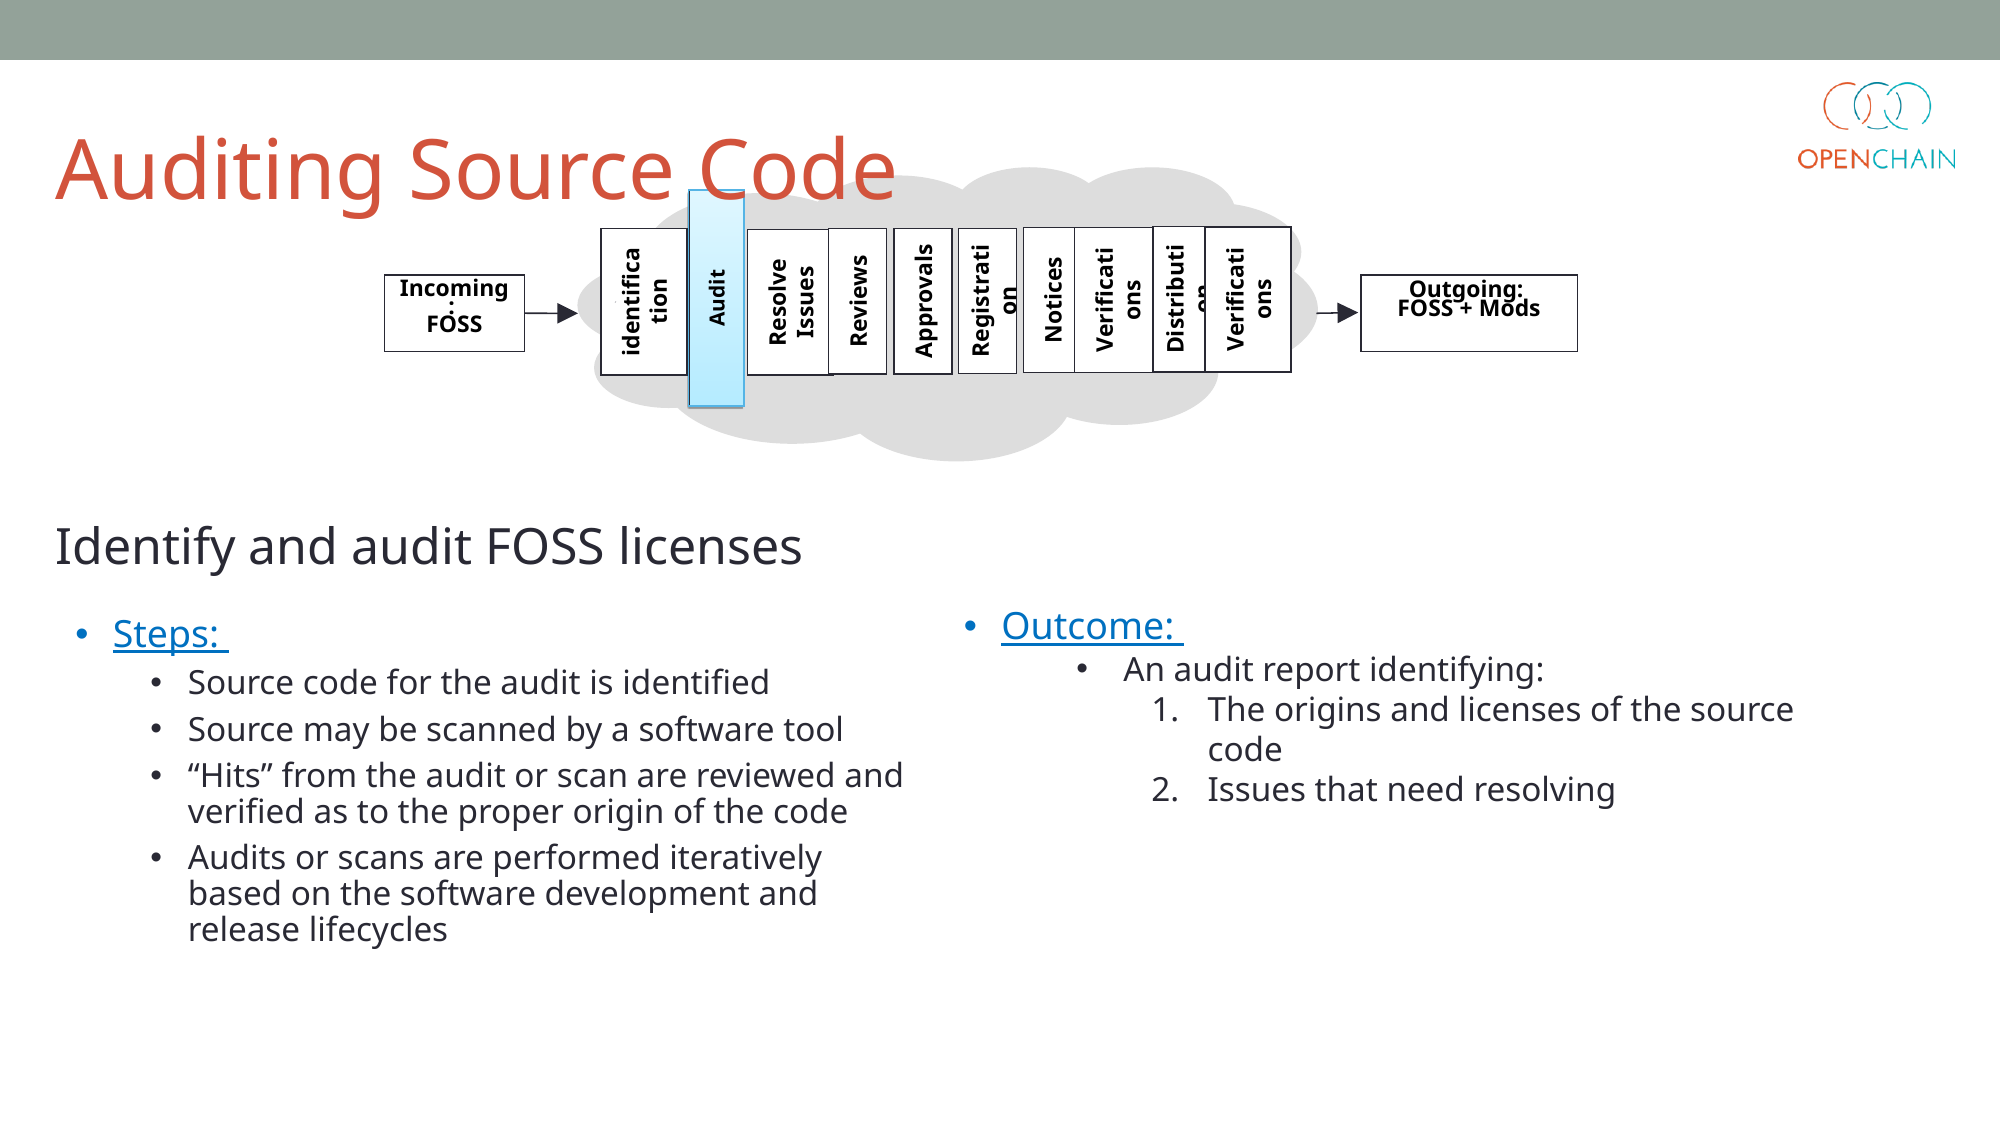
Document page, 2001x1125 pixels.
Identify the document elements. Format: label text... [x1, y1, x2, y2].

text_box Registration [958, 247, 1017, 374]
text_box Distribution [1153, 247, 1205, 372]
picture [1798, 82, 1955, 169]
text_box Outgoing: FOSS + Mods [1360, 274, 1578, 352]
text_box Reviews [828, 247, 887, 374]
text_box Identify and audit FOSS licenses [40, 507, 1215, 583]
text_box Notices [1023, 247, 1074, 373]
text_box Approvals [893, 247, 952, 374]
text_box [577, 275, 601, 335]
text_box [594, 247, 1219, 462]
text_box Auditing Source Code [40, 84, 1841, 247]
text_box identification [601, 247, 687, 376]
text_box Steps: Source code for the audit is identified Source may be scanned by a software tool “Hits” from the audit or scan are reviewed and verified as to the proper origin of the code Audits or scans are performed iteratively based on the software development and release lifecycles [60, 607, 932, 1038]
text_box Verifications [1205, 247, 1291, 373]
text_box [1291, 247, 1318, 350]
text_box Incoming: FOSS [384, 274, 525, 352]
text_box Audit [688, 247, 744, 407]
text_box Verifications [1074, 247, 1161, 373]
text_box Resolve Issues [747, 247, 834, 376]
text_box Outcome: An audit report identifying: The origins and licenses of the source code Issues that need resolving [948, 600, 1898, 978]
